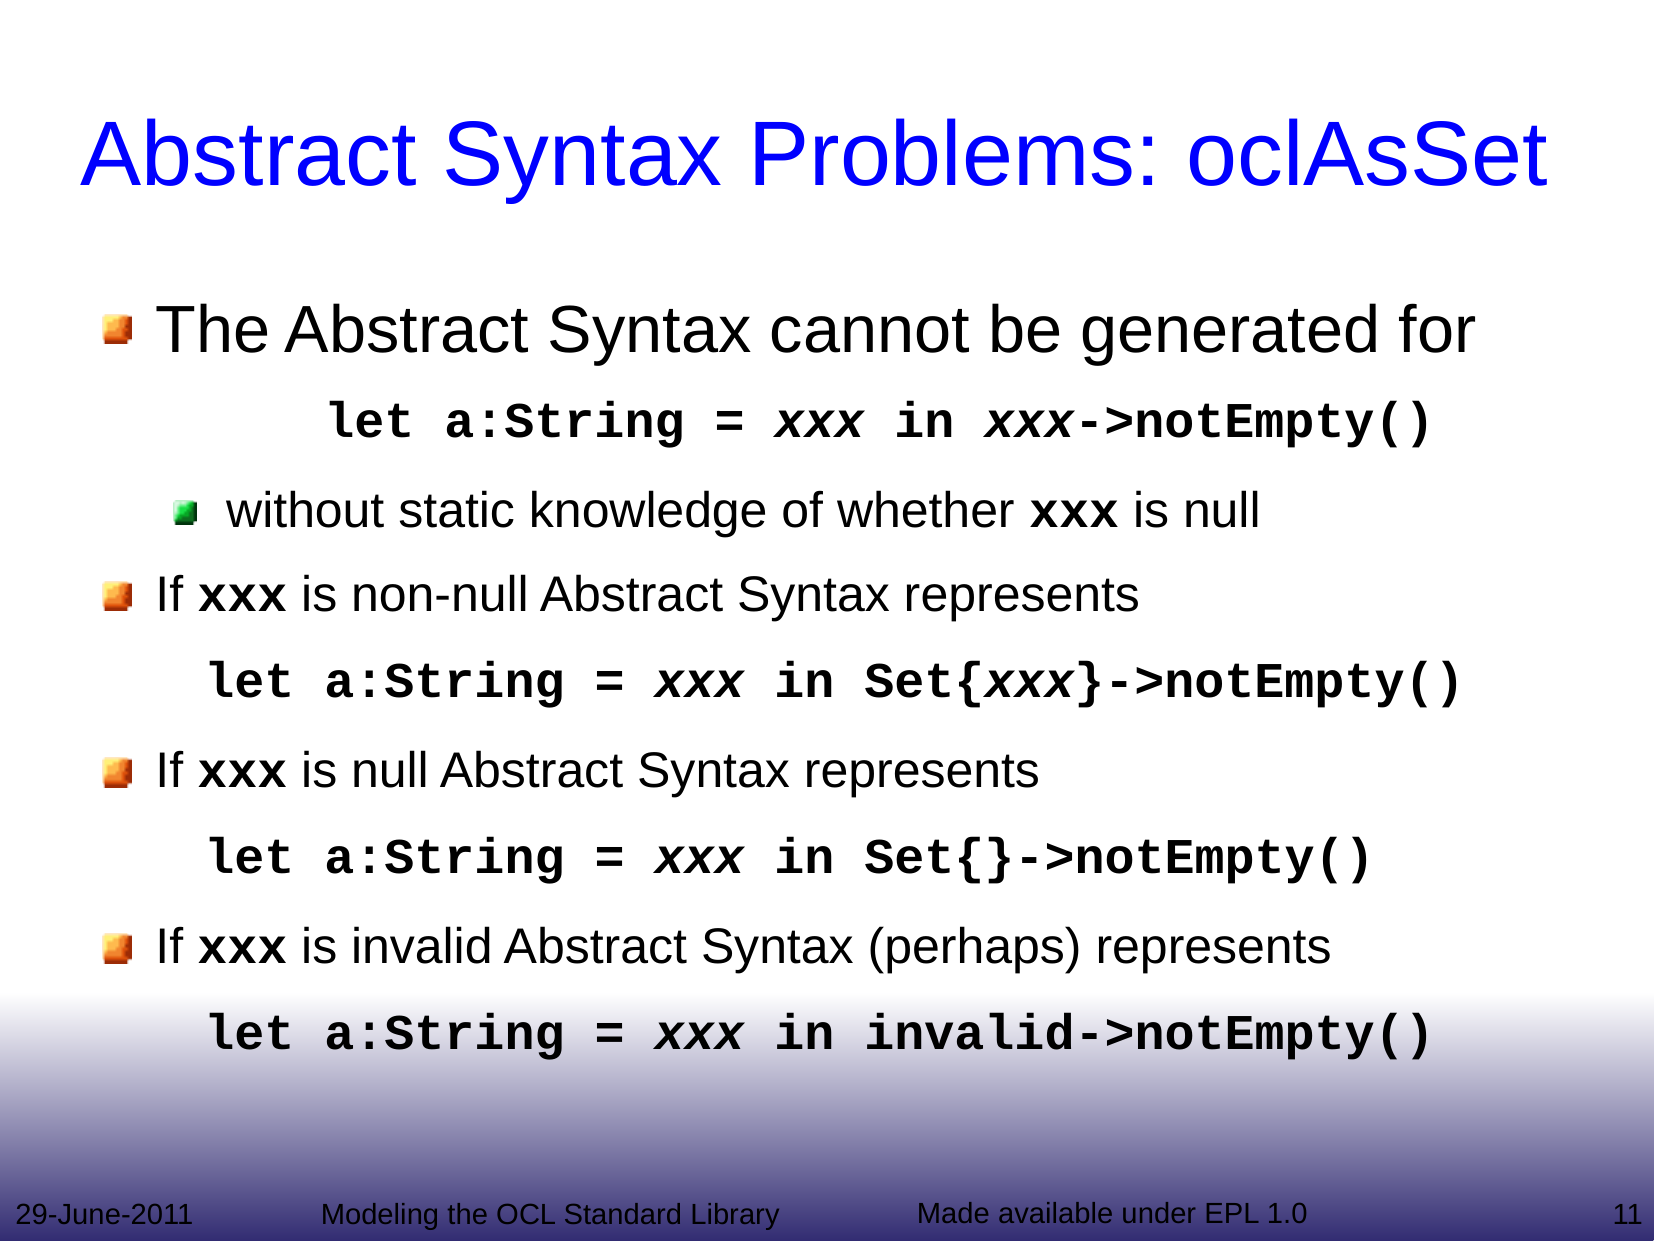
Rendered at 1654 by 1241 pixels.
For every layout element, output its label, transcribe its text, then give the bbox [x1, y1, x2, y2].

list The Abstract Syntax cannot be generated for let a:String = xxx in xxx->notEmpty() without static knowledge of whether xxx is null If xxx is non-null Abstract Syntax represents let a:String = xxx in Set{xxx}->notEmpty() If xxx is null Abstract Syntax represents let a:String = xxx in Set{}->notEmpty() If xxx is invalid Abstract Syntax (perhaps) represents let a:String = xxx in invalid->notEmpty() [84, 291, 1573, 1111]
title Abstract Syntax Problems: oclAsSet [34, 44, 1597, 263]
